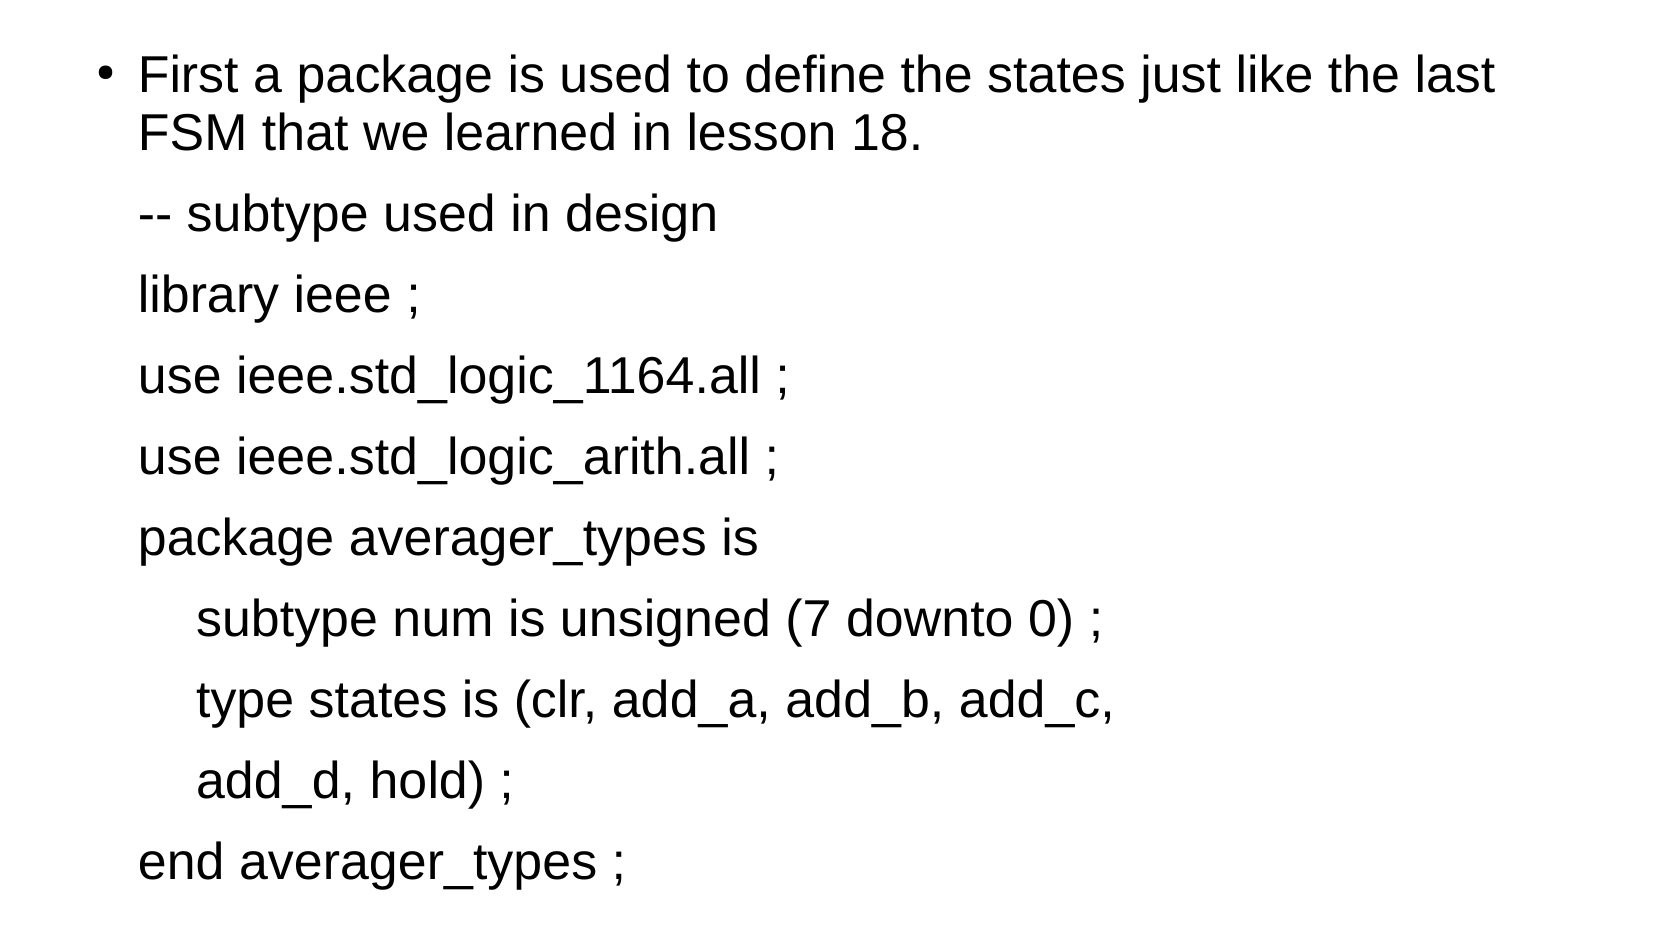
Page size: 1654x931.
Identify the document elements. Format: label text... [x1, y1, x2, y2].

list First a package is used to define the states just like the last FSM that we learned in lesson 18. -- subtype used in design library ieee ; use ieee.std_logic_1164.all ; use ieee.std_logic_arith.all ; package averager_types is subtype num is unsigned (7 downto 0) ; type states is (clr, add_a, add_b, add_c, add_d, hold) ; end averager_types ; [82, 45, 1571, 901]
